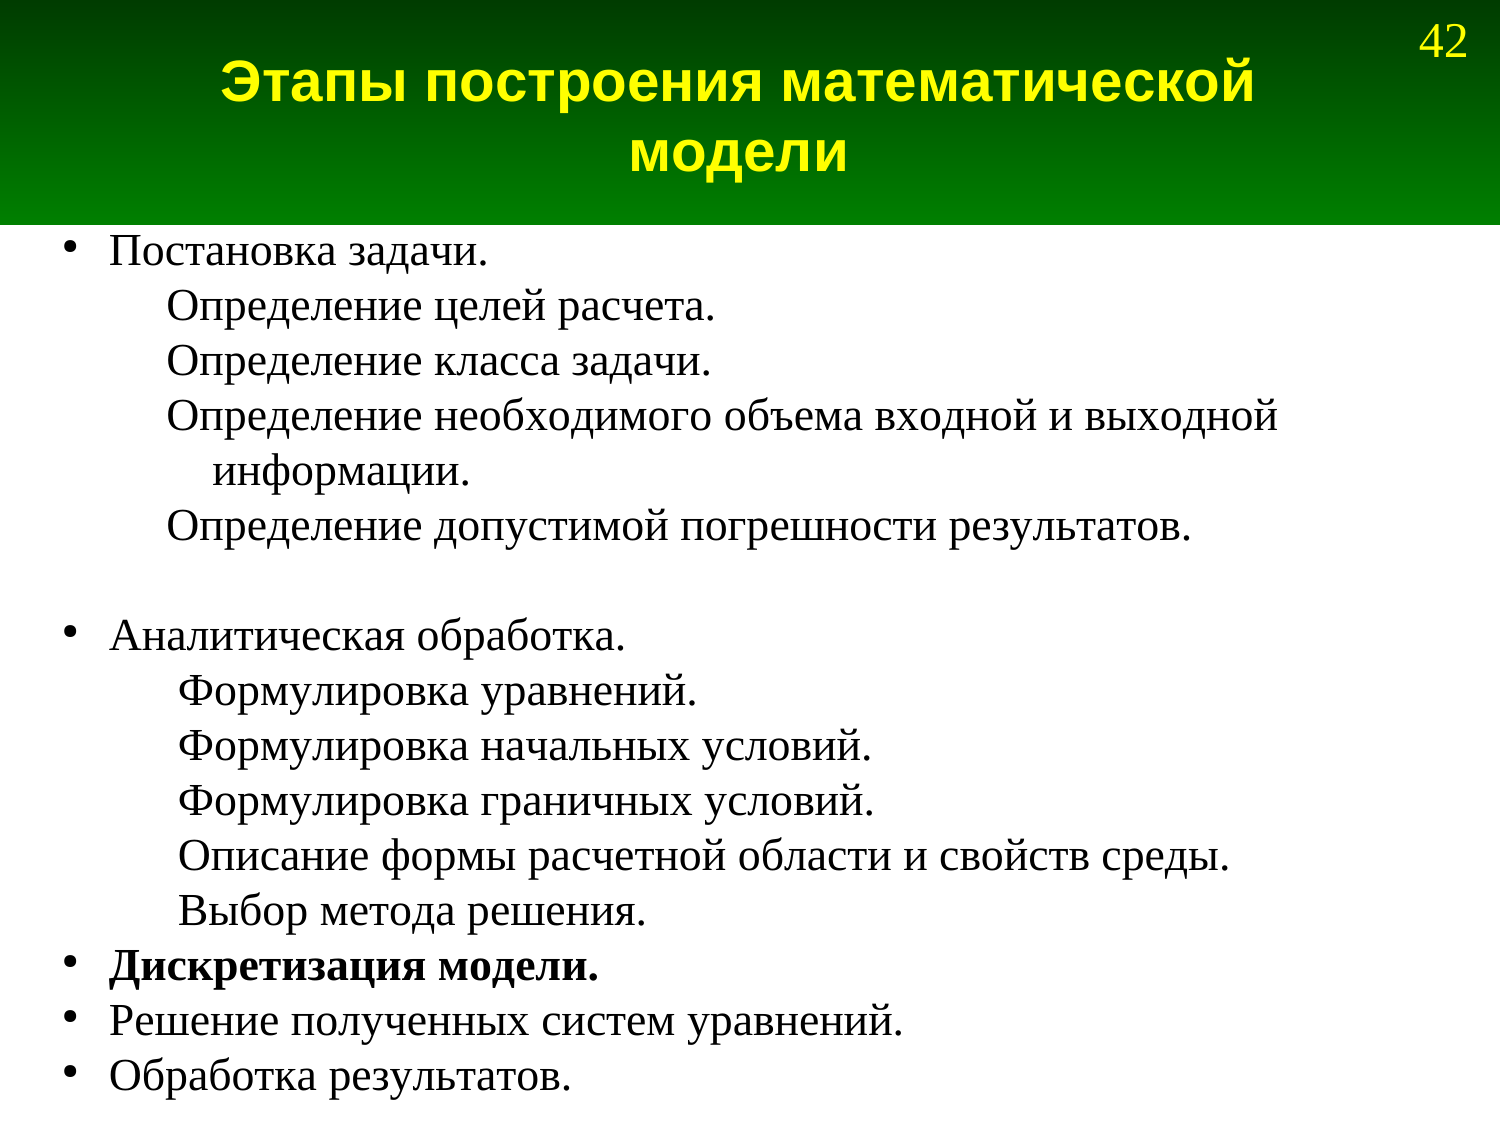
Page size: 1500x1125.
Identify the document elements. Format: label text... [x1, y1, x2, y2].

text_box Постановка задачи. Определение целей расчета. Определение класса задачи. Определение необходимого объема входной и выходной информации. Определение допустимой погрешности результатов. Аналитическая обработка. Формулировка уравнений. Формулировка начальных условий. Формулировка граничных условий. Описание формы расчетной области и свойств среды. Выбор метода решения. Дискретизация модели. Решение полученных систем уравнений. Обработка результатов. [47, 212, 1477, 1125]
title Этапы построения математической модели [88, 18, 1389, 207]
